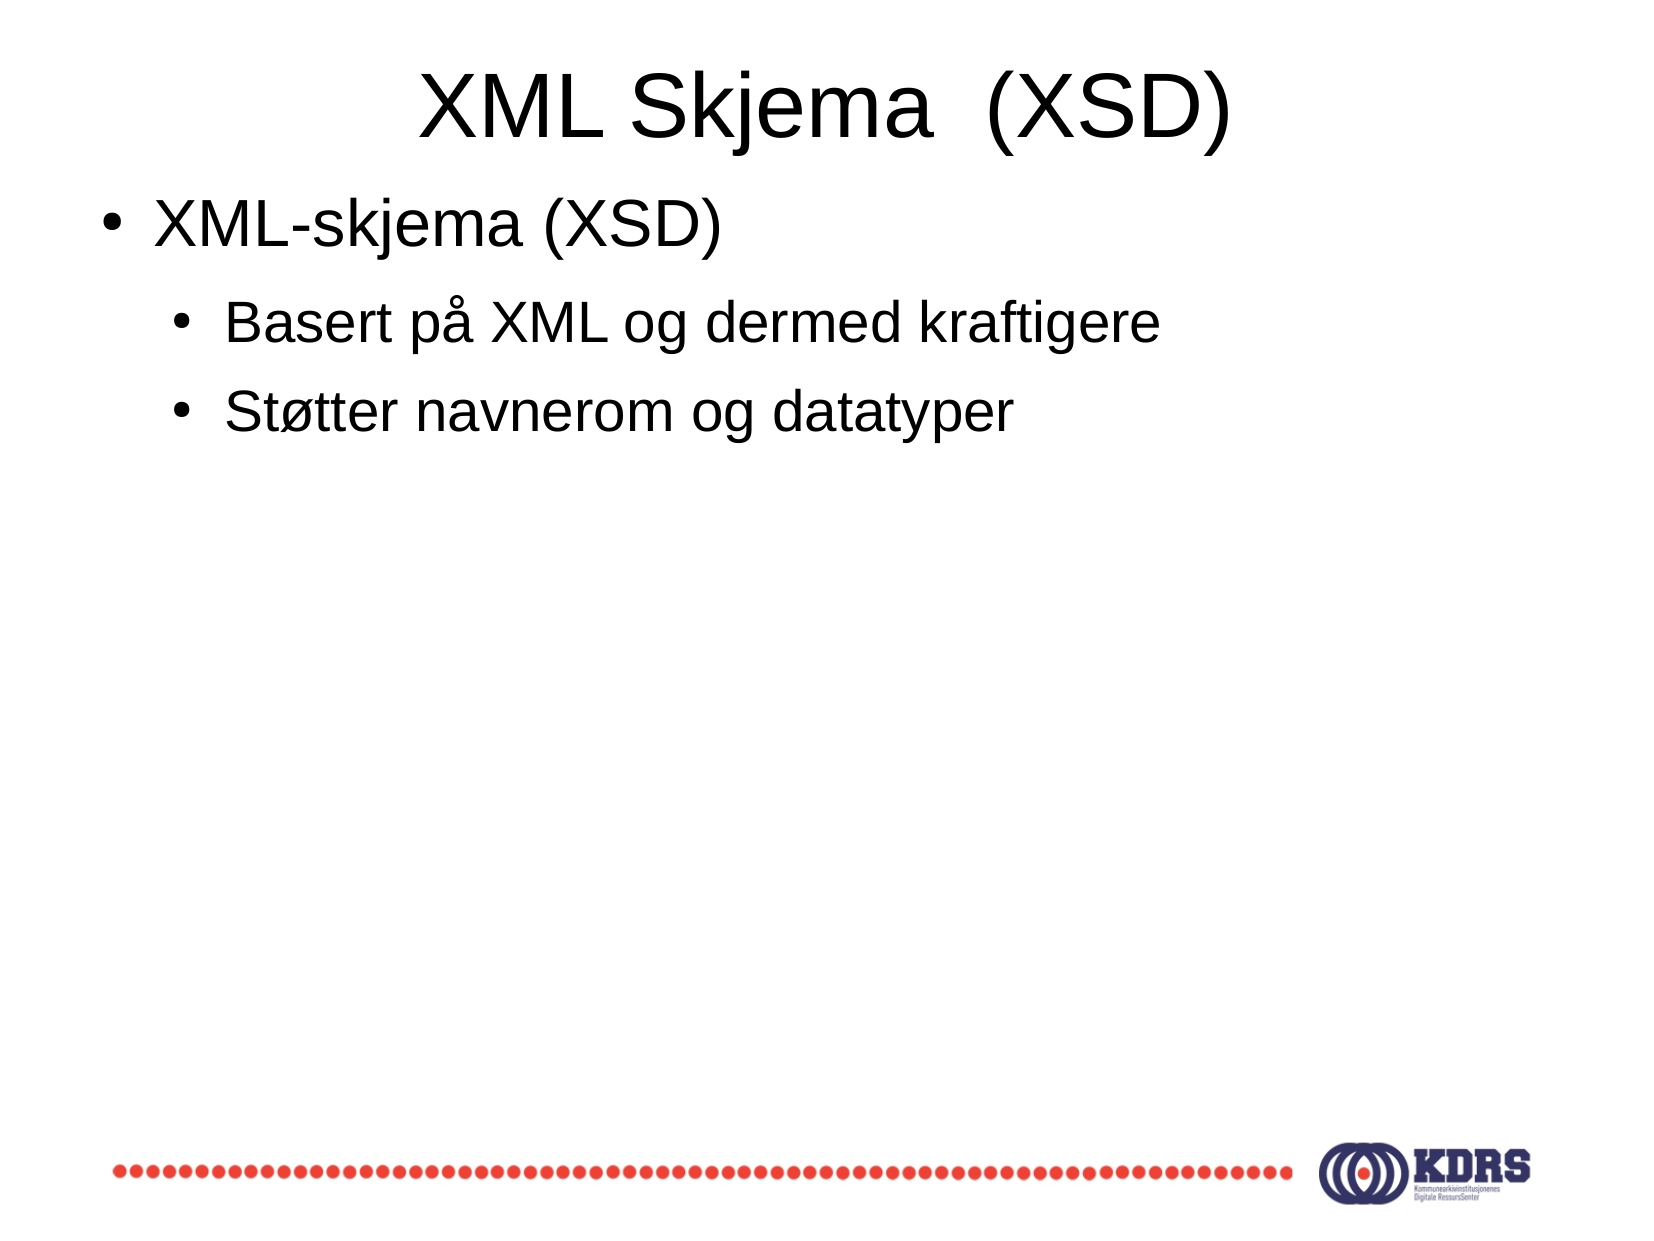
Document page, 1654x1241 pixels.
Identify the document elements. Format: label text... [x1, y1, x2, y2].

list XML-skjema (XSD) Basert på XML og dermed kraftigere Støtter navnerom og datatyper [82, 185, 1571, 1131]
title XML Skjema (XSD) [82, 49, 1571, 162]
picture [85, 1131, 1557, 1219]
